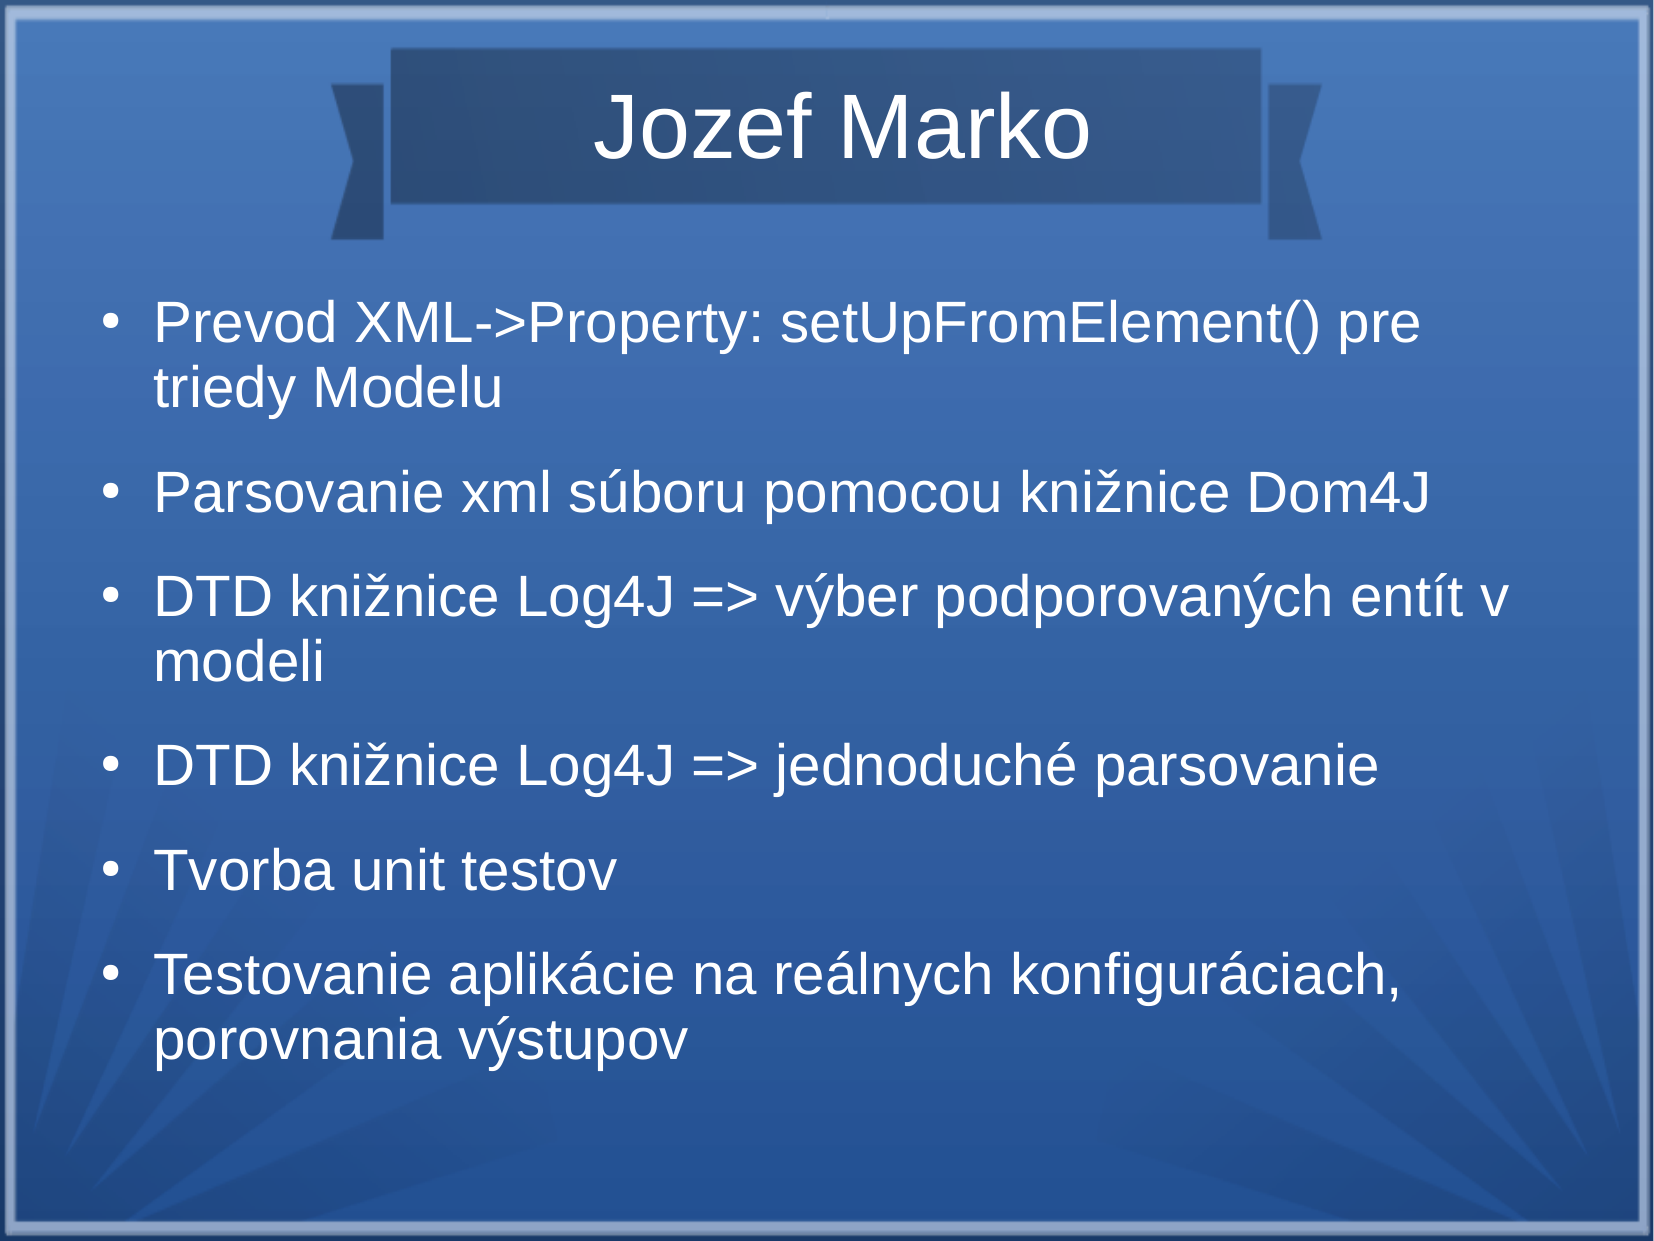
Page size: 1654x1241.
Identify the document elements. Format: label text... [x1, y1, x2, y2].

title Jozef Marko [389, 49, 1264, 205]
picture [0, 0, 1654, 1241]
list Prevod XML->Property: setUpFromElement() pre triedy Modelu Parsovanie xml súboru pomocou knižnice Dom4J DTD knižnice Log4J => výber podporovaných entít v modeli DTD knižnice Log4J => jednoduché parsovanie Tvorba unit testov Testovanie aplikácie na reálnych konfiguráciach, porovnania výstupov [82, 290, 1538, 1241]
